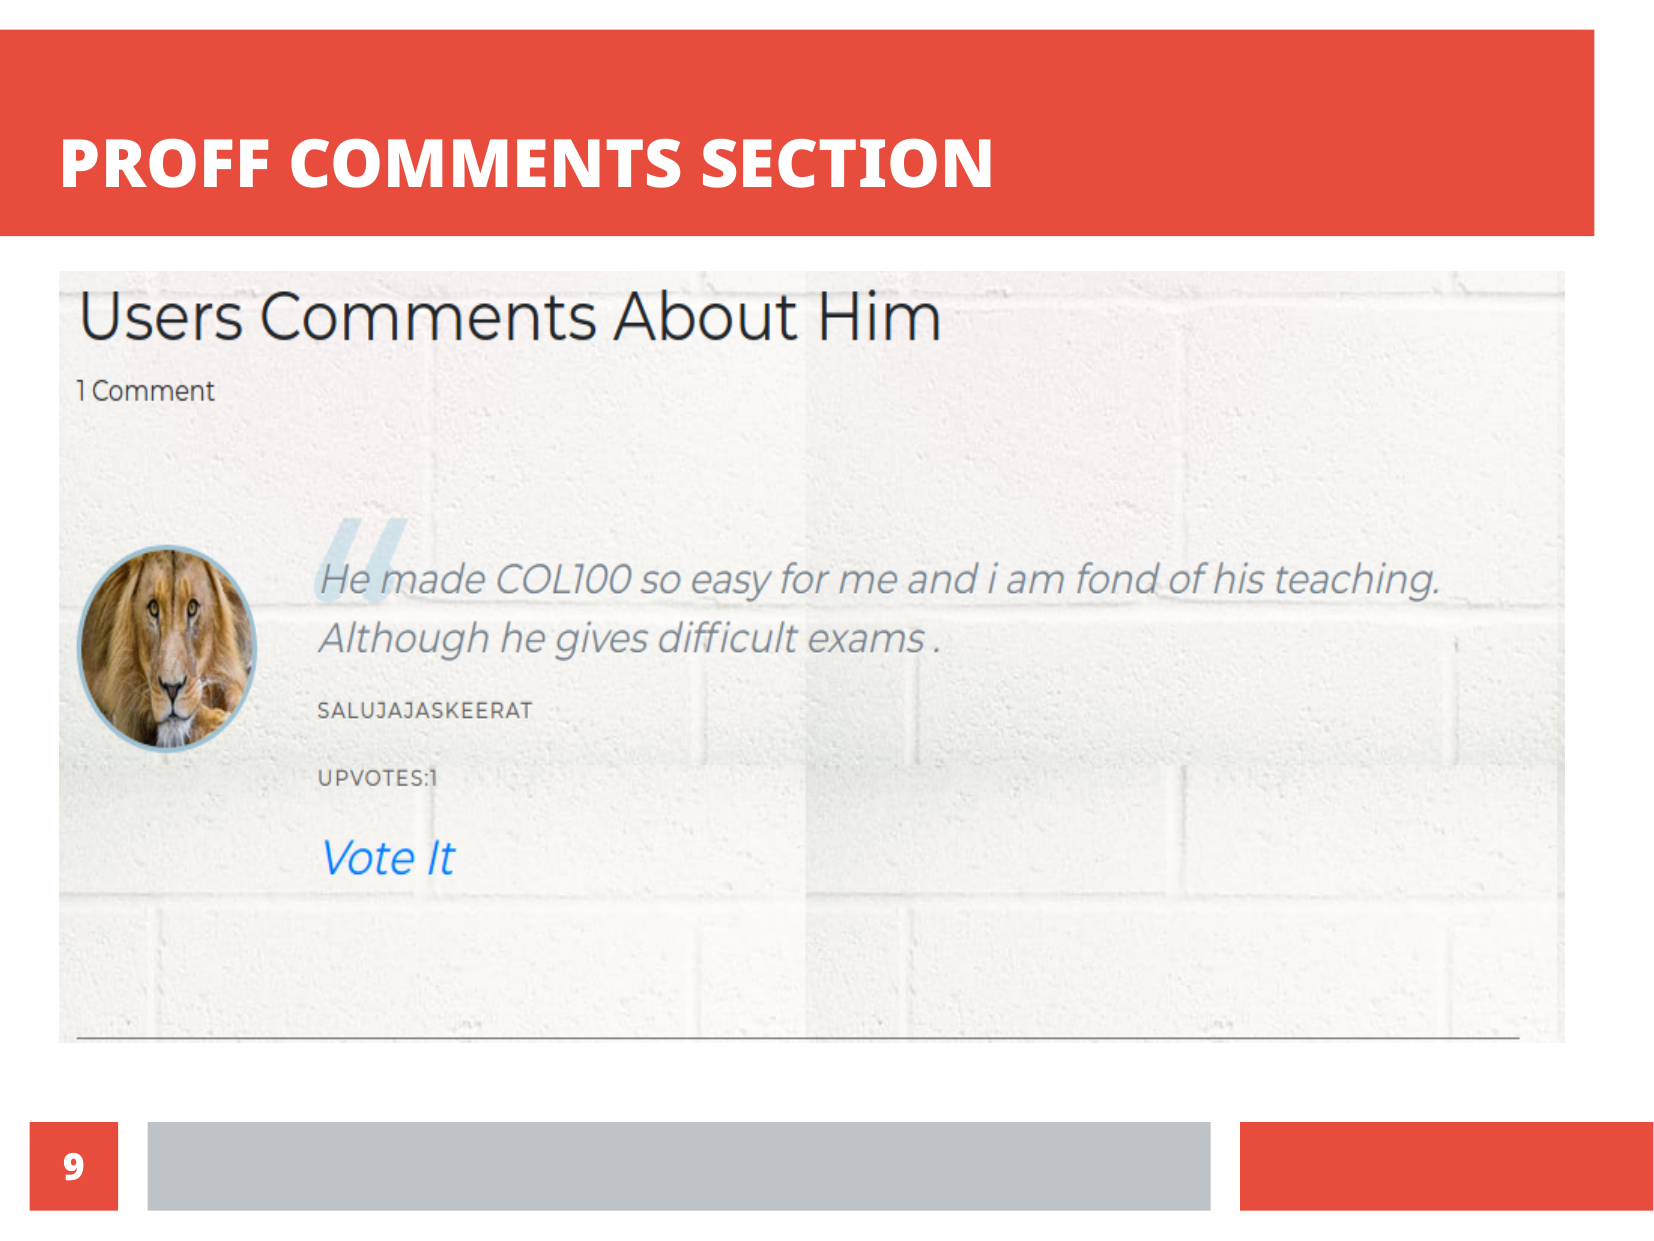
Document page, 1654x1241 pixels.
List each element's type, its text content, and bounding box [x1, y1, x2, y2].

picture [59, 271, 1565, 1044]
title PROFF COMMENTS SECTION [59, 59, 1595, 207]
